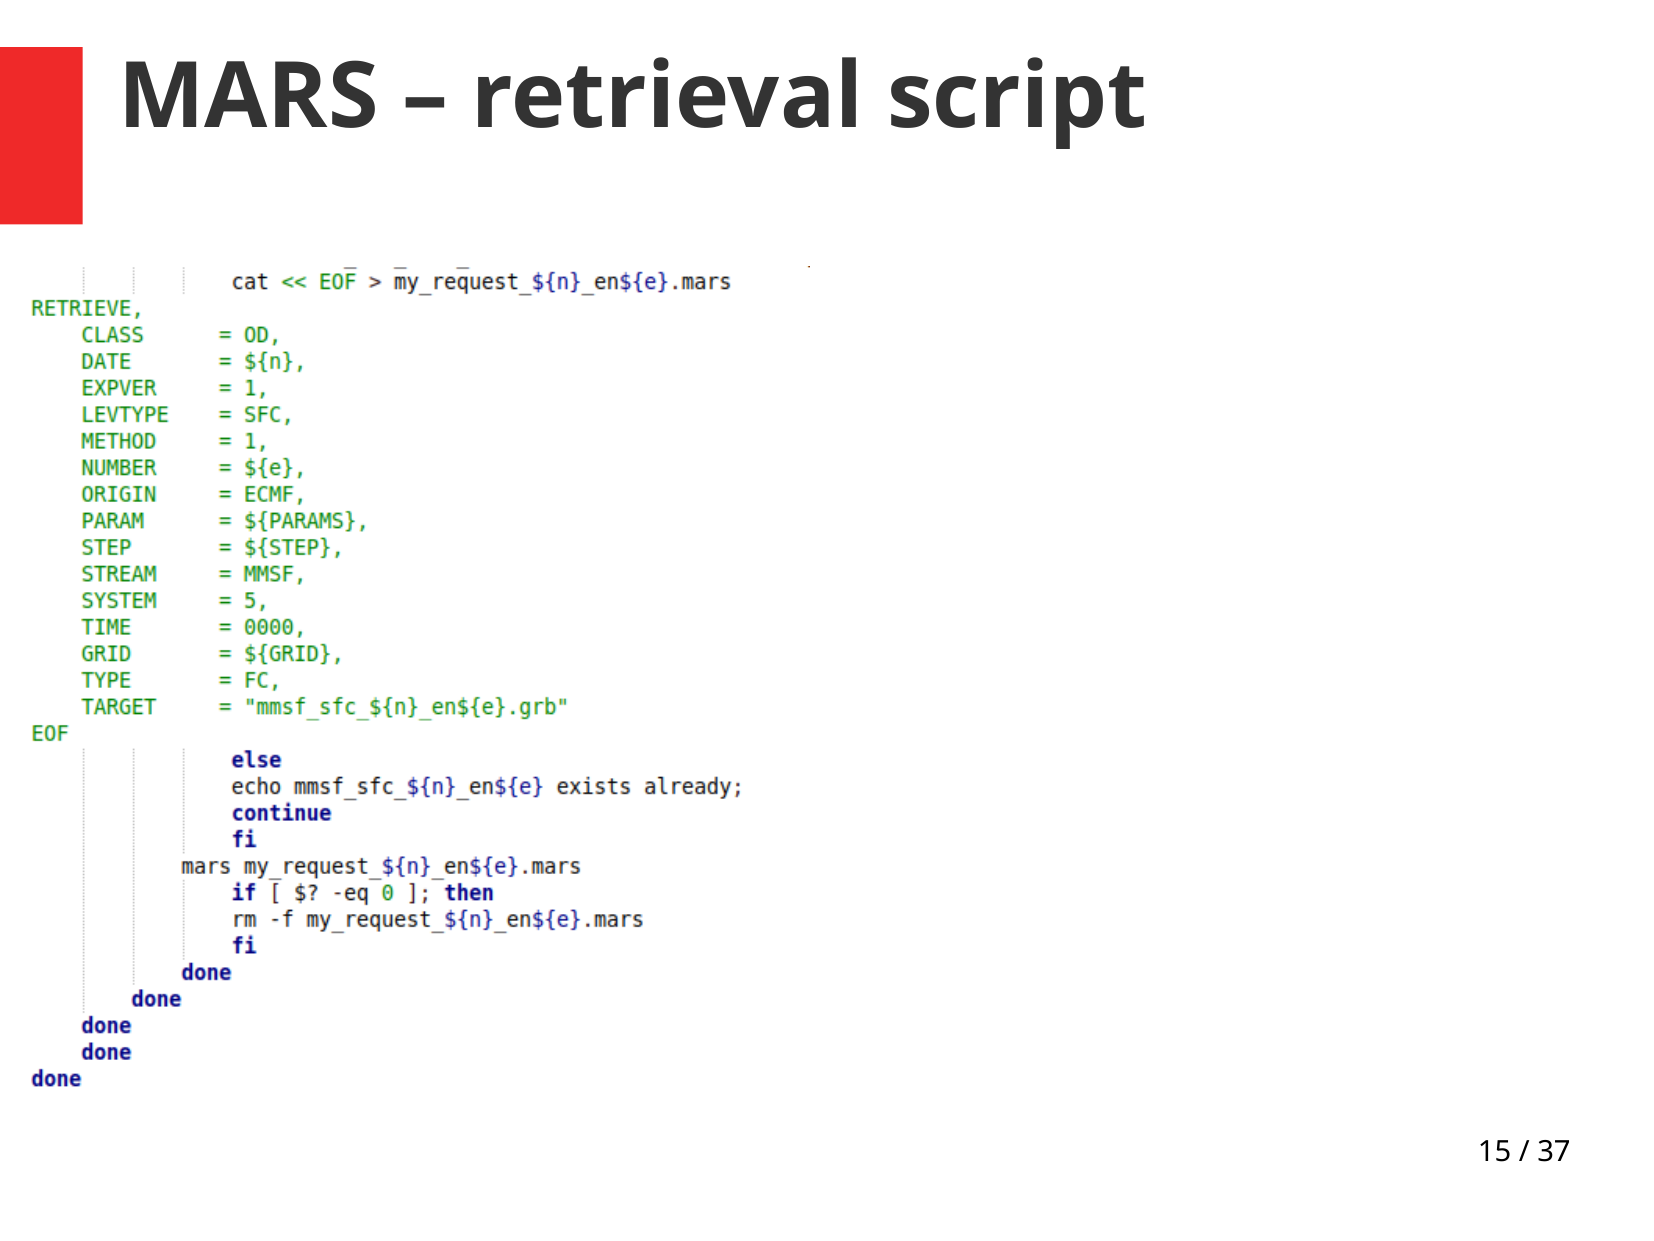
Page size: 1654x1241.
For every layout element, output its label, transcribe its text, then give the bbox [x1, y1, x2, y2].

title MARS – retrieval script [118, 38, 1571, 146]
picture [30, 266, 810, 1111]
